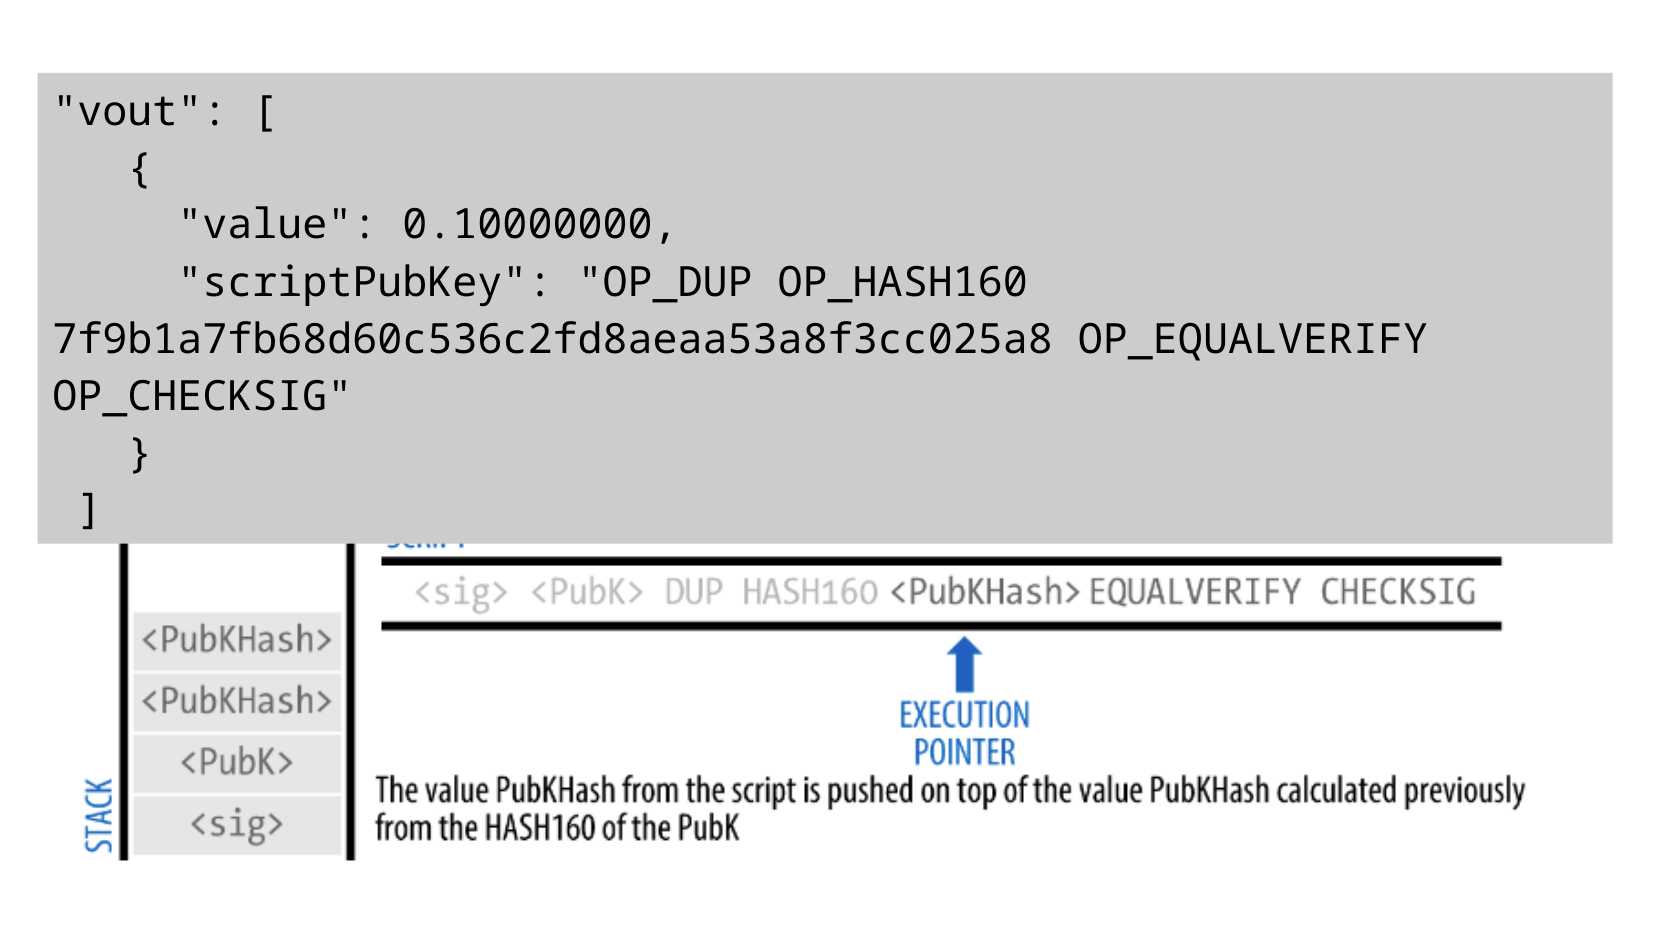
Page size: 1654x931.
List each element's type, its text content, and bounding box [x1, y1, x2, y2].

text_box "vout": [ { "value": 0.10000000, "scriptPubKey": "OP_DUP OP_HASH160 7f9b1a7fb68d60c536c2fd8aeaa53a8f3cc025a8 OP_EQUALVERIFY OP_CHECKSIG" } ] [37, 72, 1613, 424]
picture [70, 544, 1571, 879]
